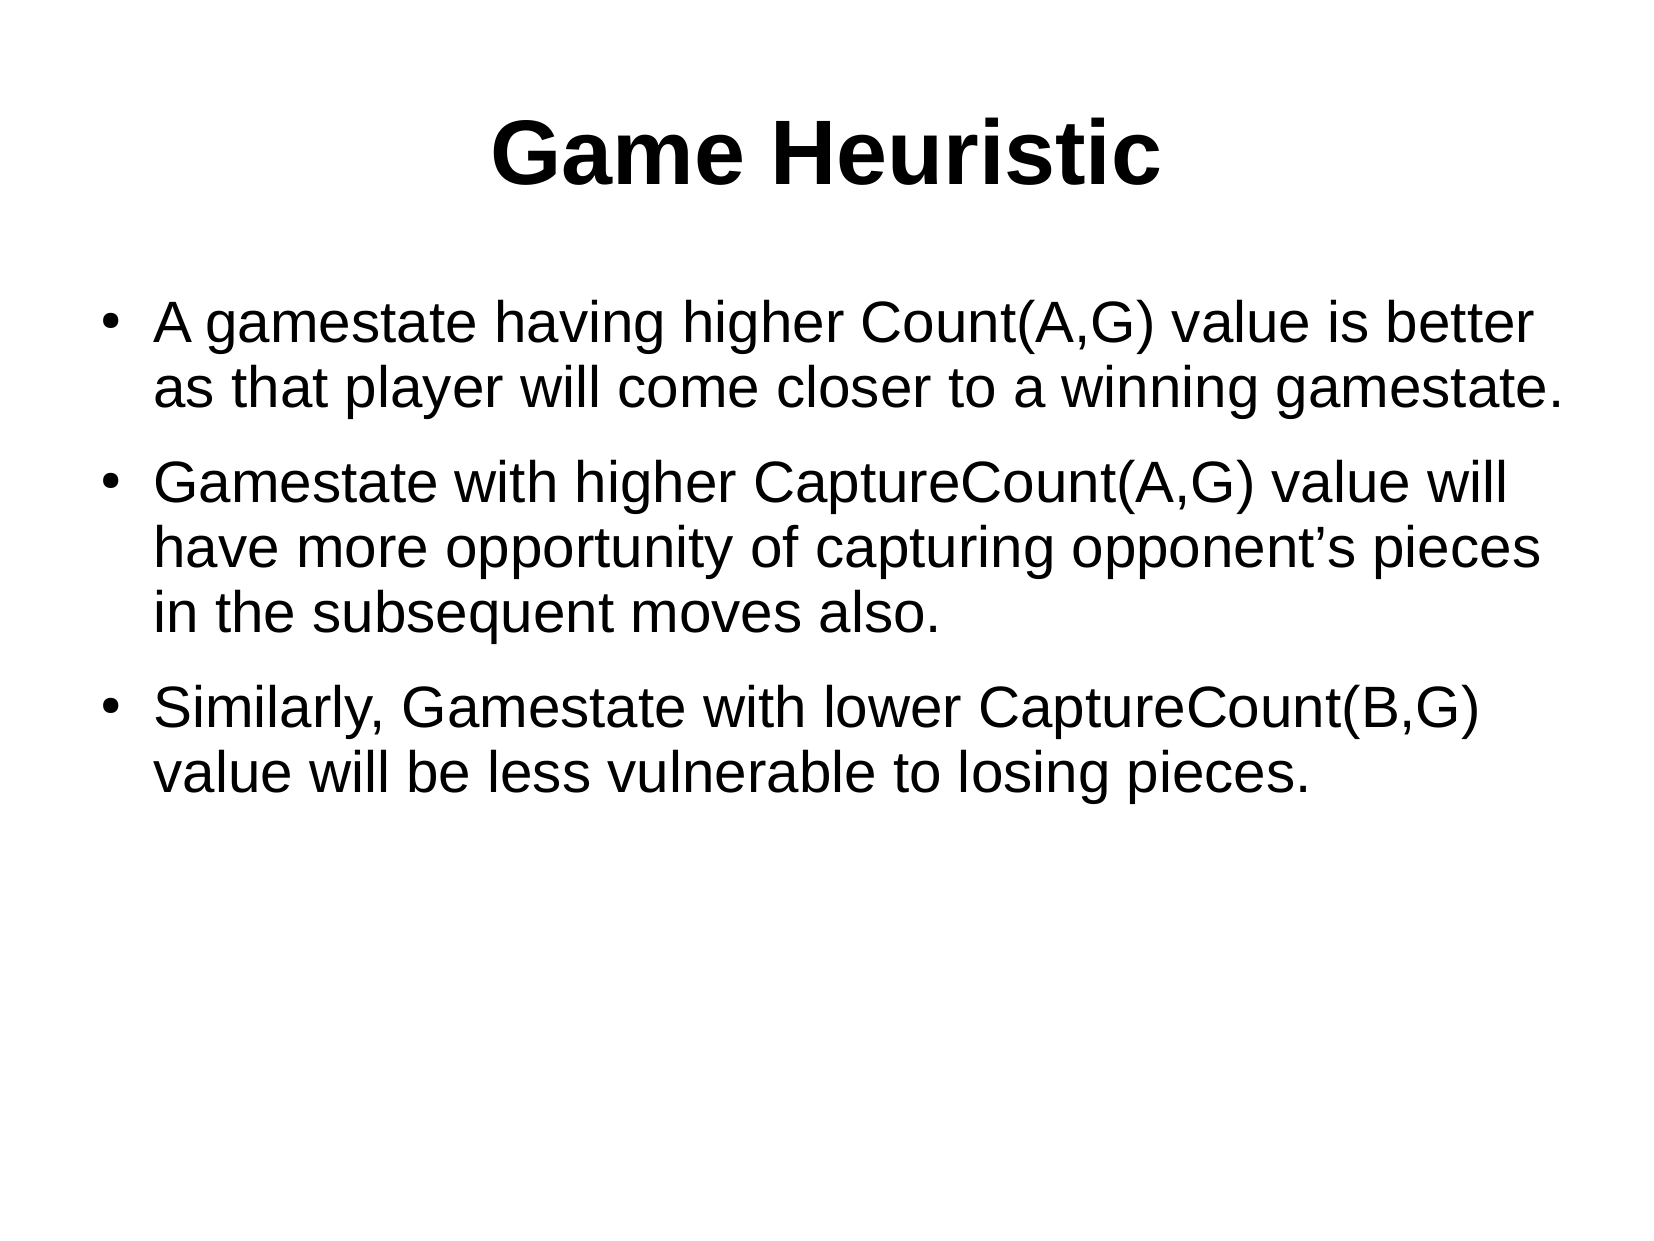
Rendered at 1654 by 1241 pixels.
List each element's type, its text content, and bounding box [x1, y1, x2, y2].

title Game Heuristic [82, 49, 1571, 257]
list A gamestate having higher Count(A,G) value is better as that player will come closer to a winning gamestate. Gamestate with higher CaptureCount(A,G) value will have more opportunity of capturing opponent’s pieces in the subsequent moves also. Similarly, Gamestate with lower CaptureCount(B,G) value will be less vulnerable to losing pieces. [82, 290, 1571, 1010]
